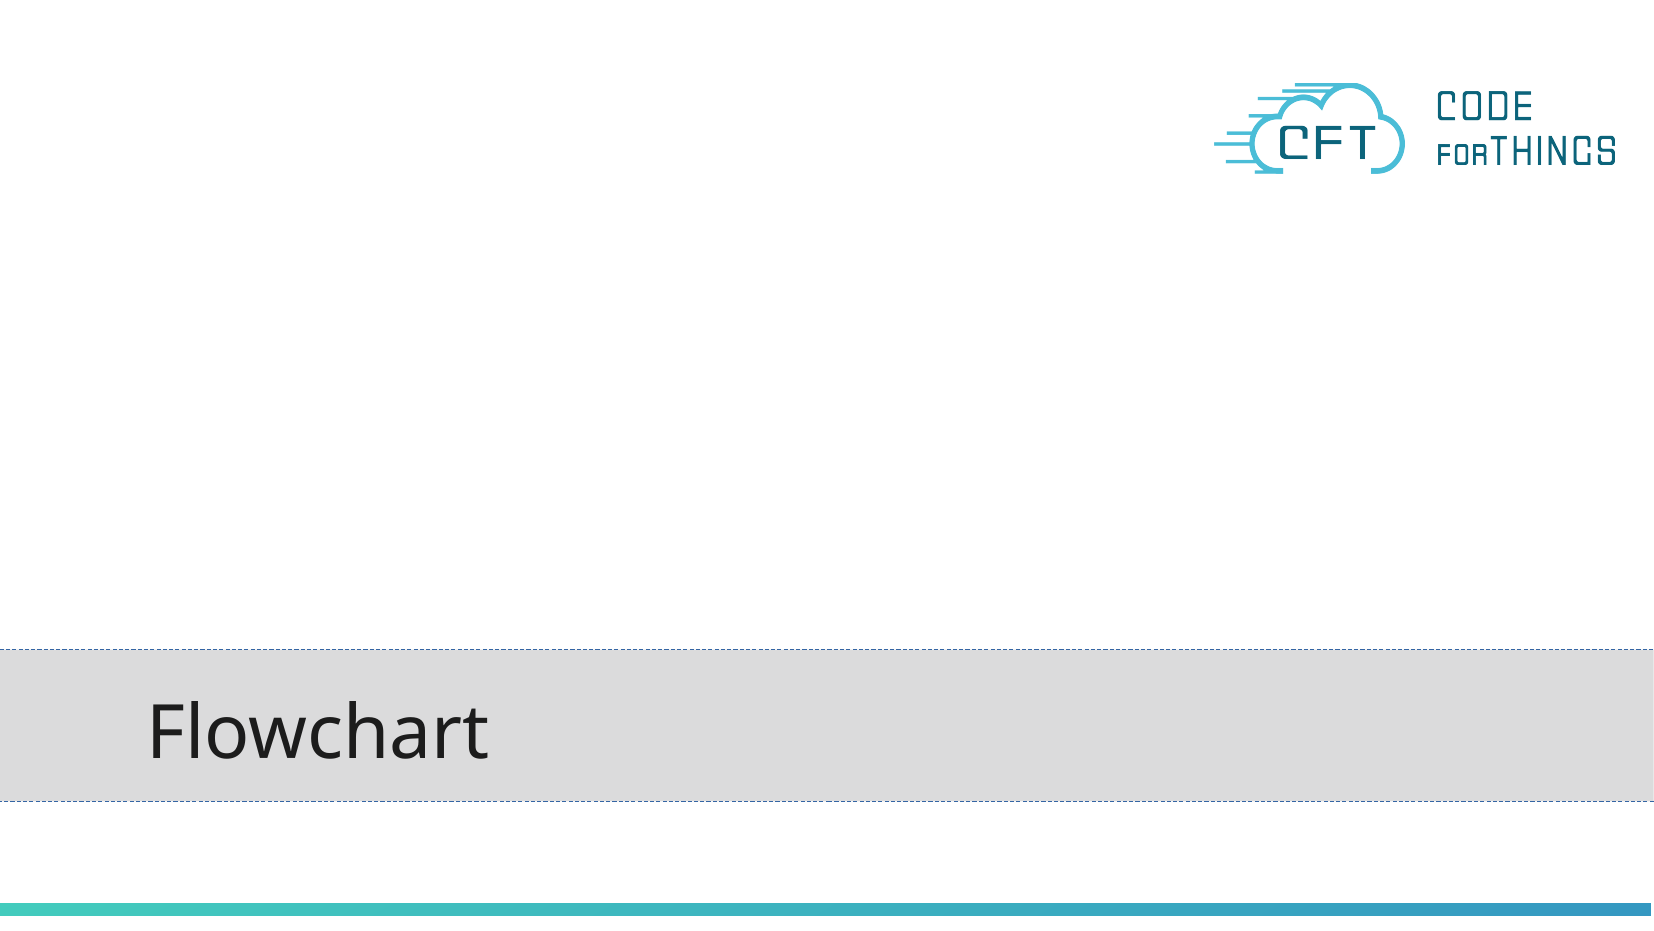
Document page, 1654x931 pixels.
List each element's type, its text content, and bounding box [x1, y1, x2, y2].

picture [1214, 83, 1615, 174]
title Flowchart [53, 626, 1643, 832]
